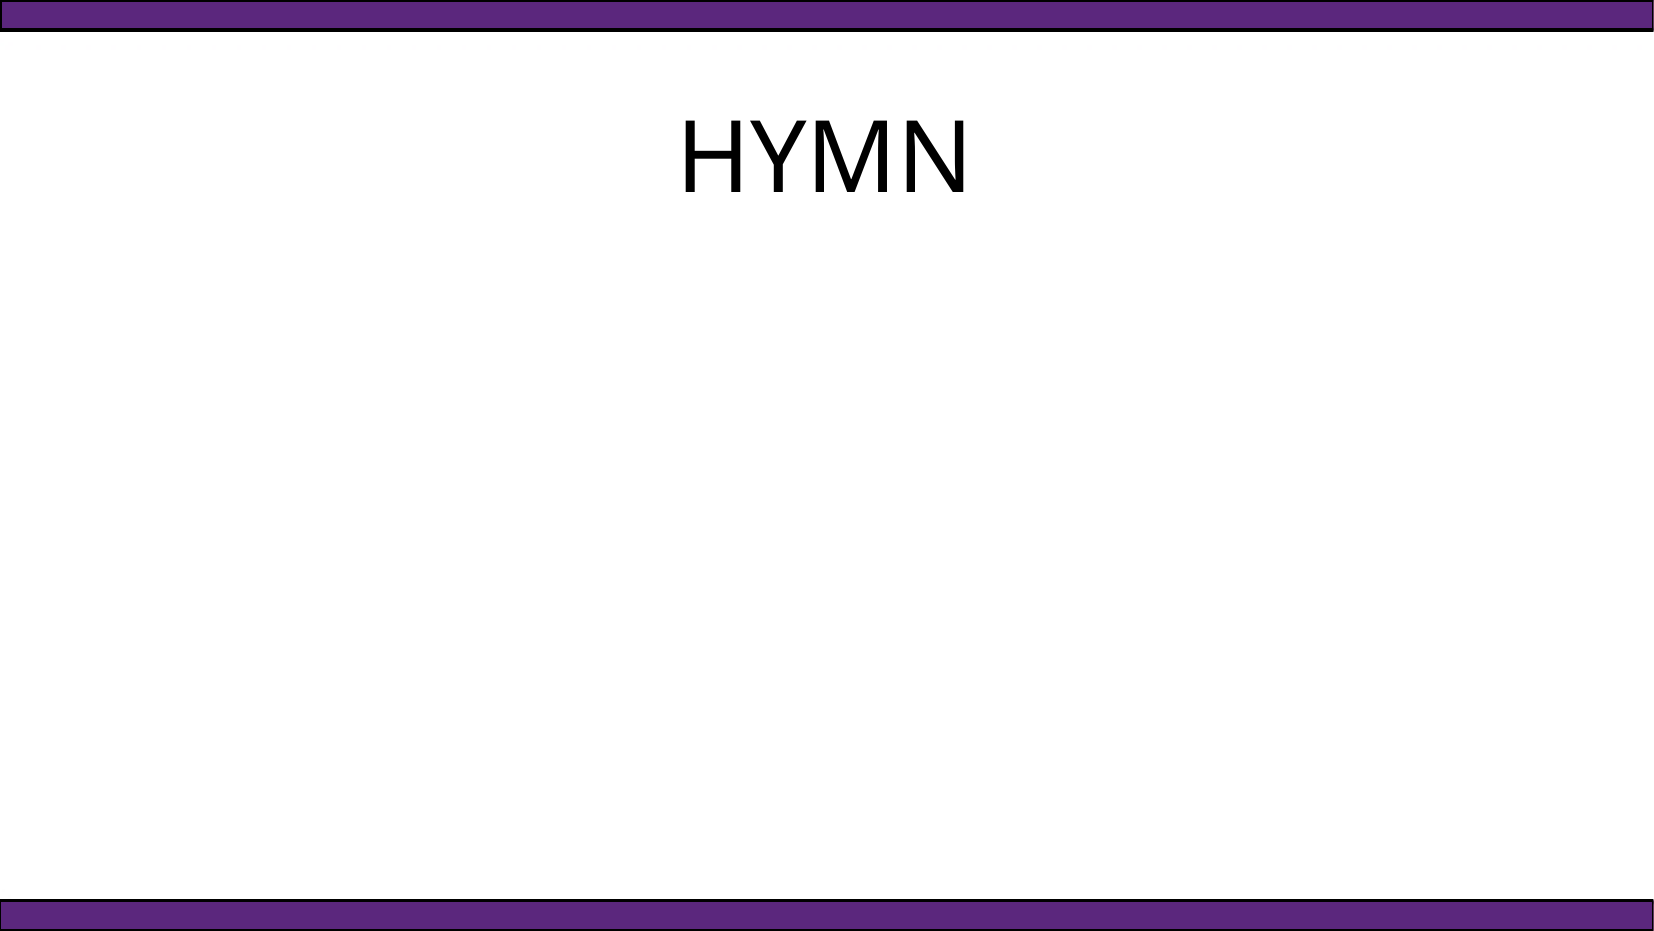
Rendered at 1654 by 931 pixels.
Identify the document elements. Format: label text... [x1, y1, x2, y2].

text_box [0, 0, 1654, 31]
picture [0, 31, 1654, 900]
text_box [0, 900, 1654, 931]
text_box HYMN [75, 78, 1576, 274]
